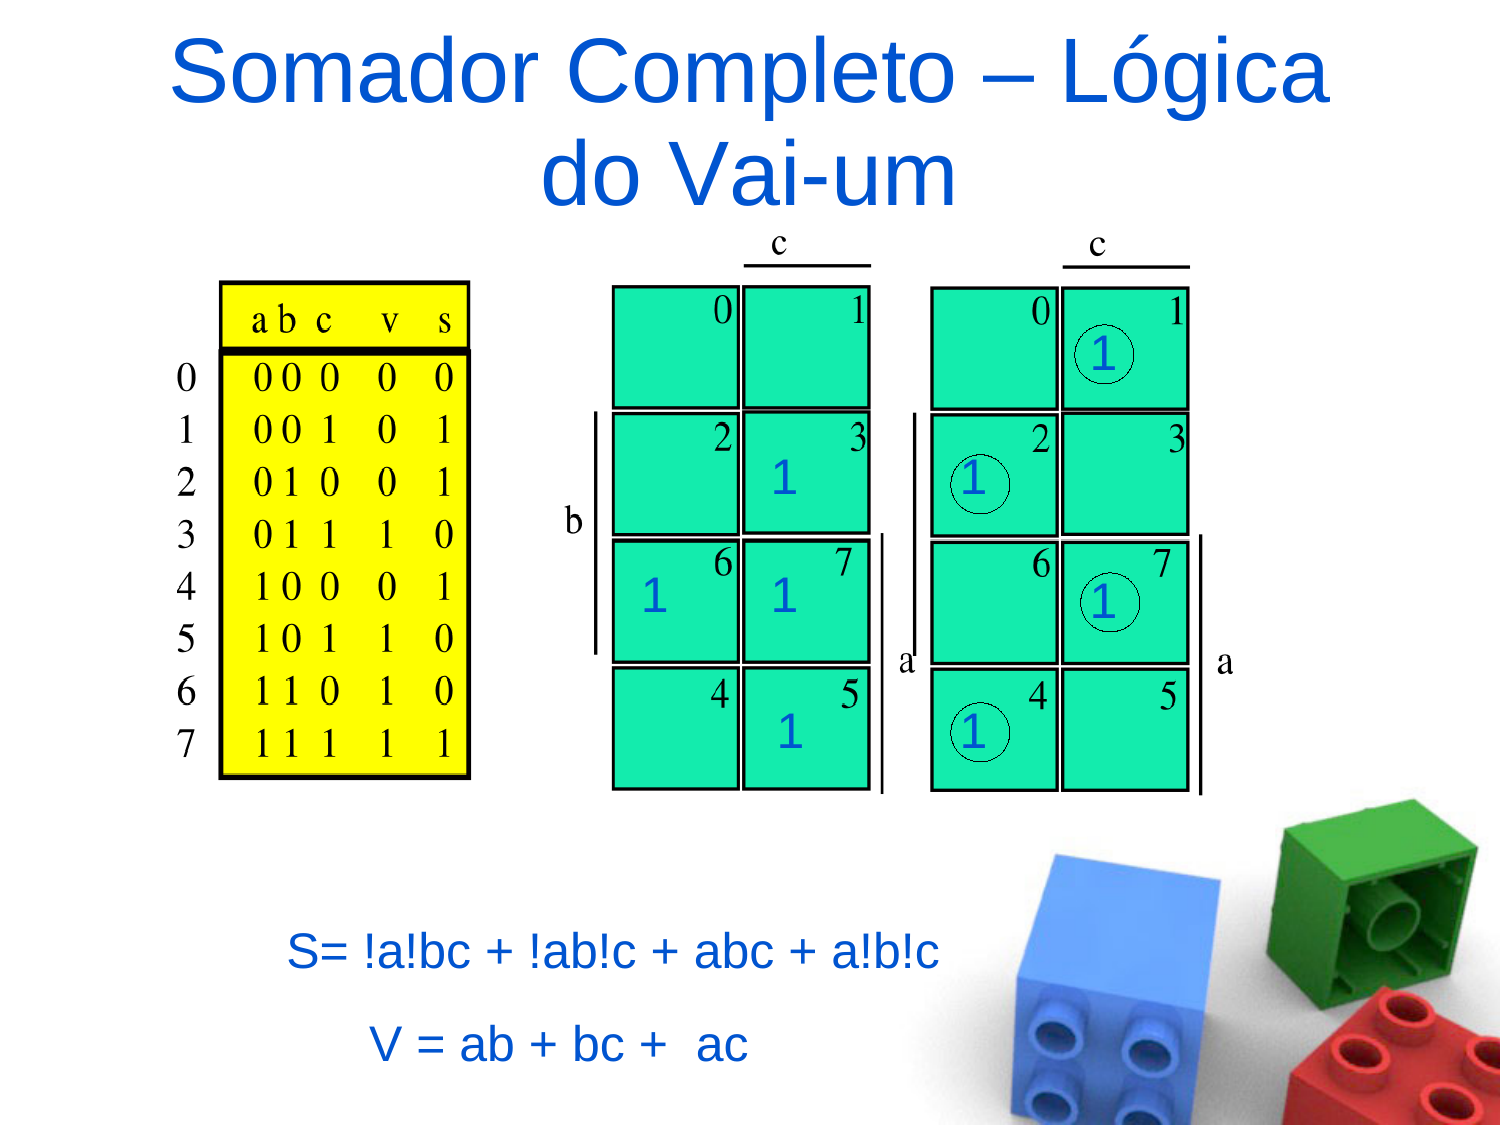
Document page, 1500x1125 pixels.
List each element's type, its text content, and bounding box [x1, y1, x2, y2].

picture [177, 187, 1500, 1125]
text_box 1 [761, 691, 820, 766]
text_box 1 [1074, 313, 1133, 388]
text_box 1 [944, 691, 1003, 766]
text_box 1 [944, 437, 1003, 512]
text_box 1 [755, 555, 814, 631]
text_box V = ab + bc + ac [354, 1003, 764, 1079]
text_box S= !a!bc + !ab!c + abc + a!b!c [271, 910, 970, 986]
text_box 1 [1074, 561, 1133, 636]
text_box 1 [755, 437, 814, 512]
title Somador Completo – Lógica do Vai-um [112, 4, 1388, 241]
text_box 1 [625, 555, 684, 631]
